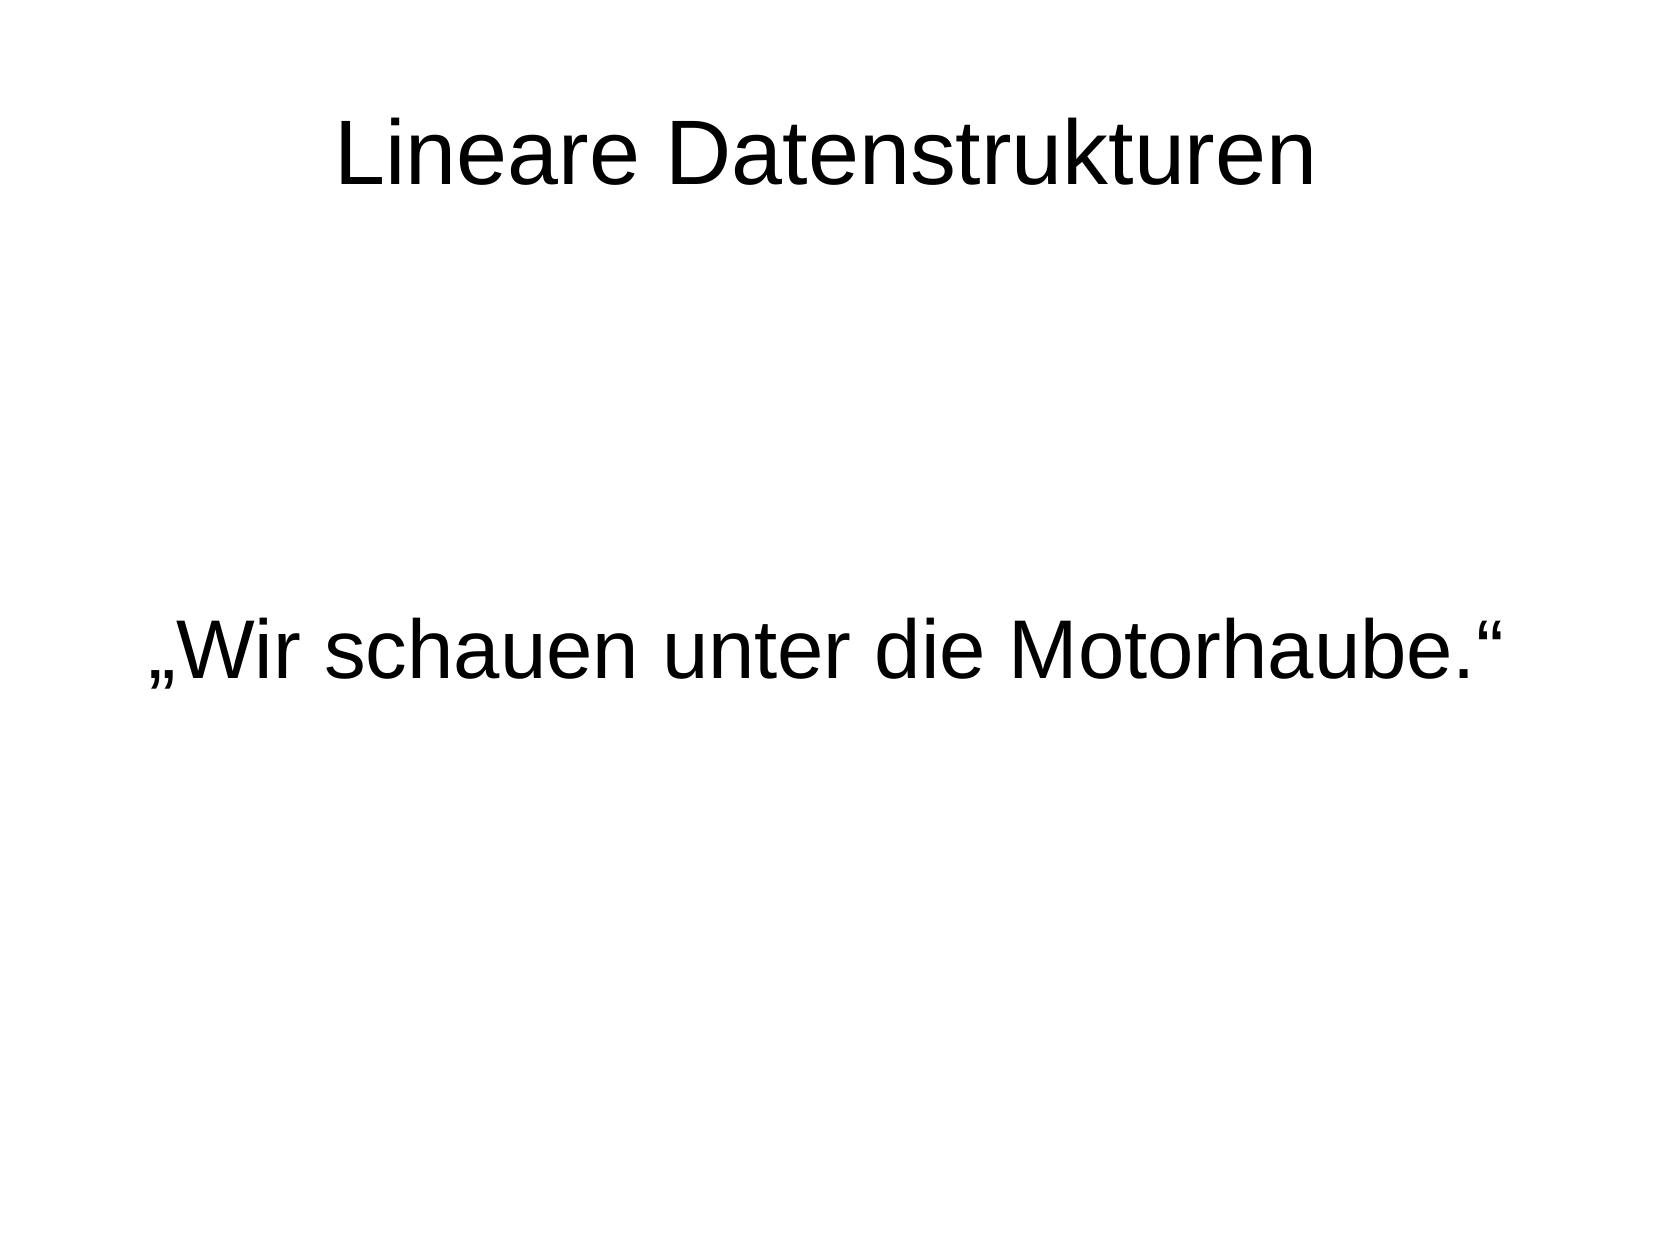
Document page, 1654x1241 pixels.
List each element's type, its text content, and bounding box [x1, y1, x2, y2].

subtitle „Wir schauen unter die Motorhaube.“ [82, 290, 1571, 1010]
title Lineare Datenstrukturen [82, 49, 1571, 257]
